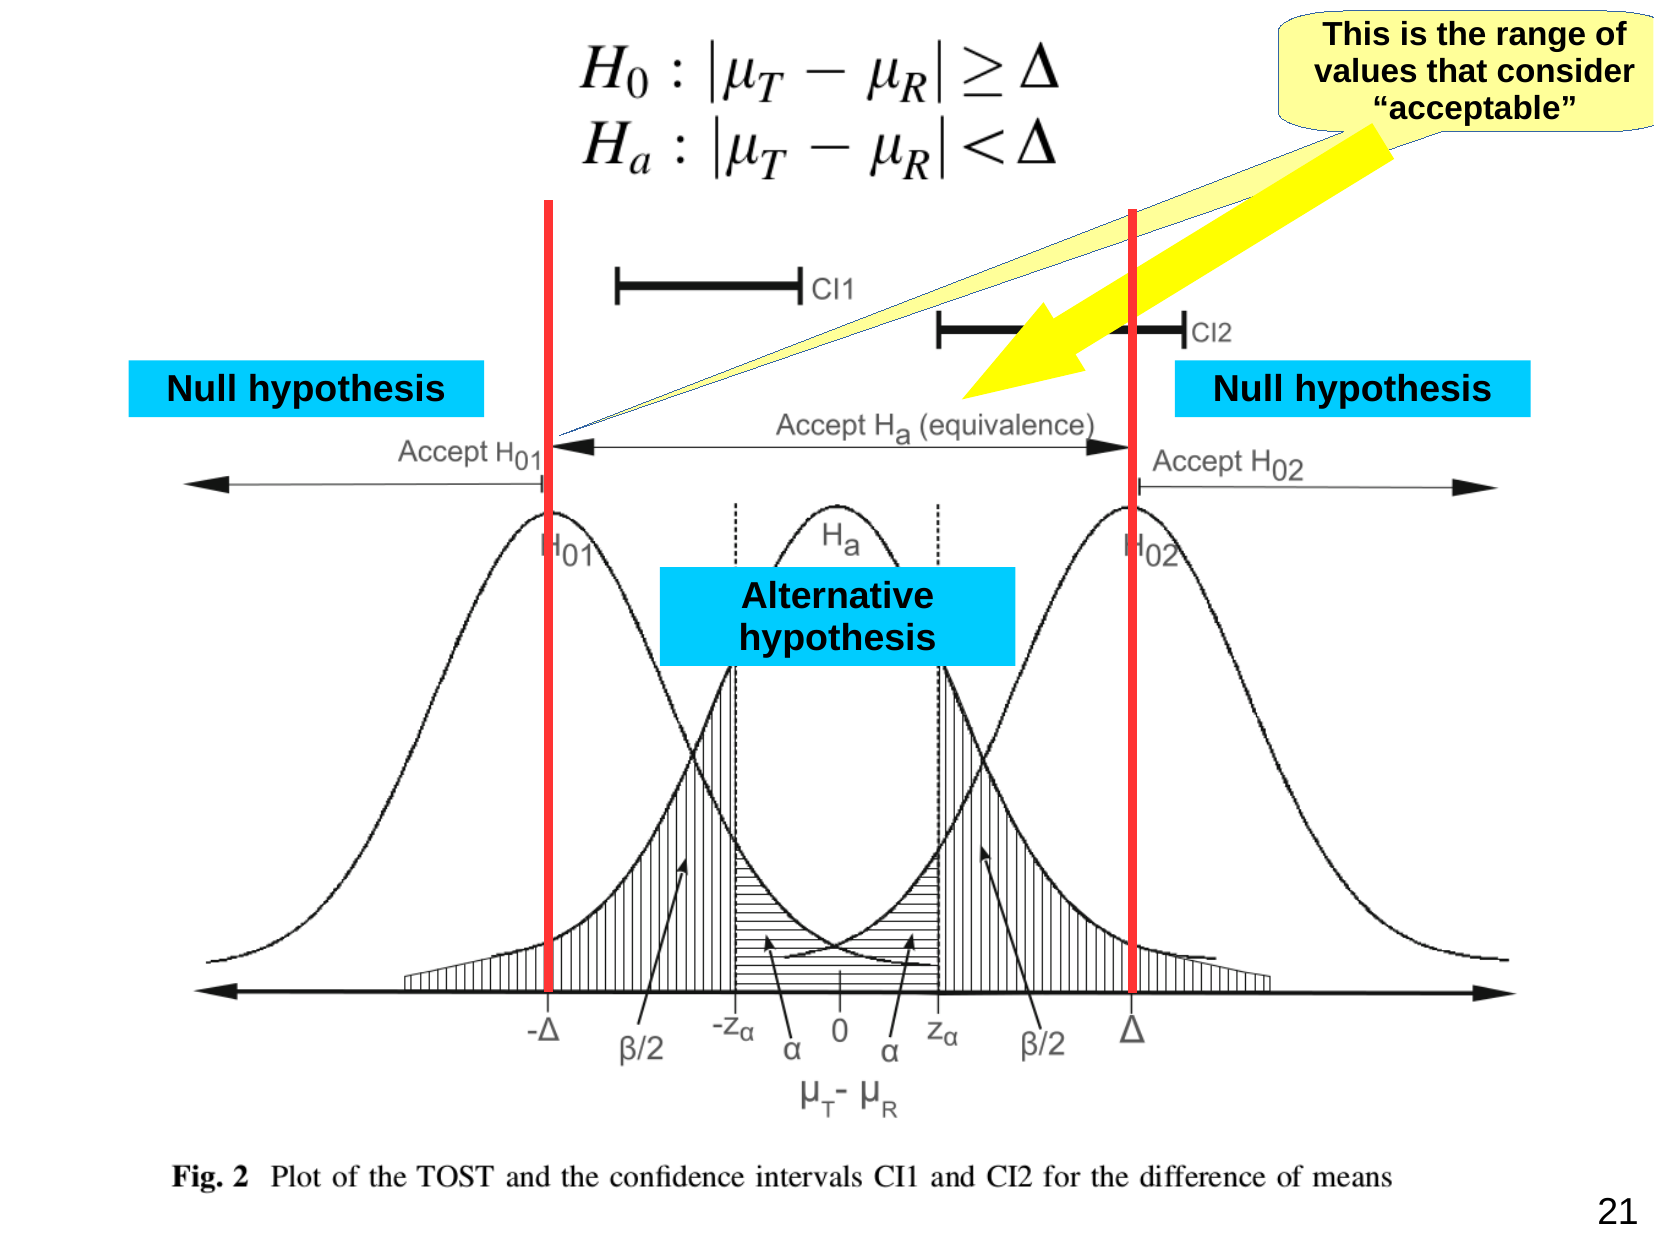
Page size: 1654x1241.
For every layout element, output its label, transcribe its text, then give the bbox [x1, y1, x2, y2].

text_box Alternative hypothesis [659, 567, 1016, 666]
text_box Null hypothesis [1174, 360, 1531, 418]
picture [1137, 208, 1232, 266]
text_box Null hypothesis [128, 360, 485, 418]
text_box This is the range of values that consider “acceptable” [559, 215, 1128, 436]
text_box This is the range of values that consider “acceptable” [1137, 10, 1654, 237]
picture [140, 6, 1546, 1216]
